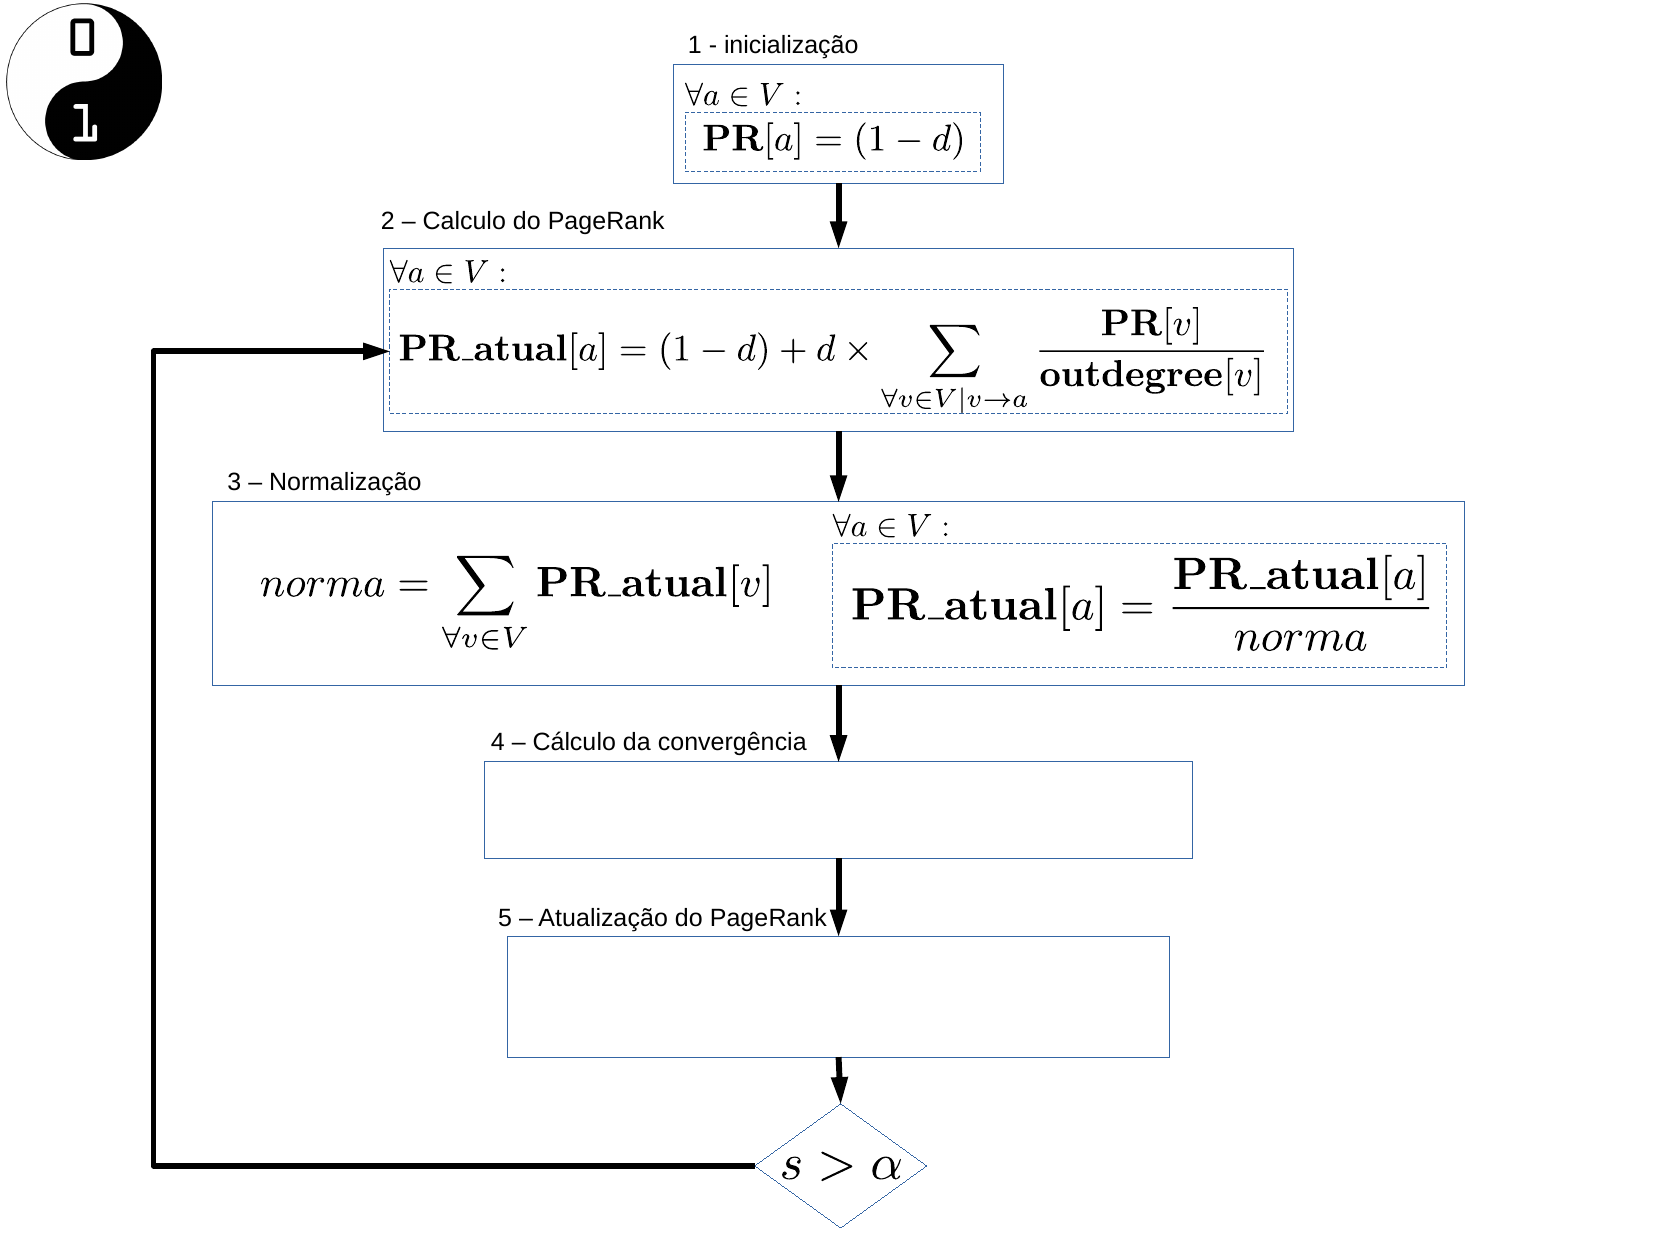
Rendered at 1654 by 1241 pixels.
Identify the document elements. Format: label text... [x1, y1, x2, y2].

text_box [755, 1103, 927, 1228]
text_box 4 – Cálculo da convergência [476, 720, 823, 764]
text_box 5 – Atualização do PageRank [483, 896, 939, 939]
text_box [673, 64, 1004, 184]
text_box 2 – Calculo do PageRank [366, 199, 681, 243]
text_box 1 - inicialização [673, 23, 875, 67]
text_box 3 – Normalização [212, 460, 438, 504]
text_box [383, 248, 1294, 432]
text_box [212, 501, 1465, 686]
text_box [484, 761, 1193, 859]
text_box [507, 936, 1170, 1058]
picture [6, 3, 162, 160]
